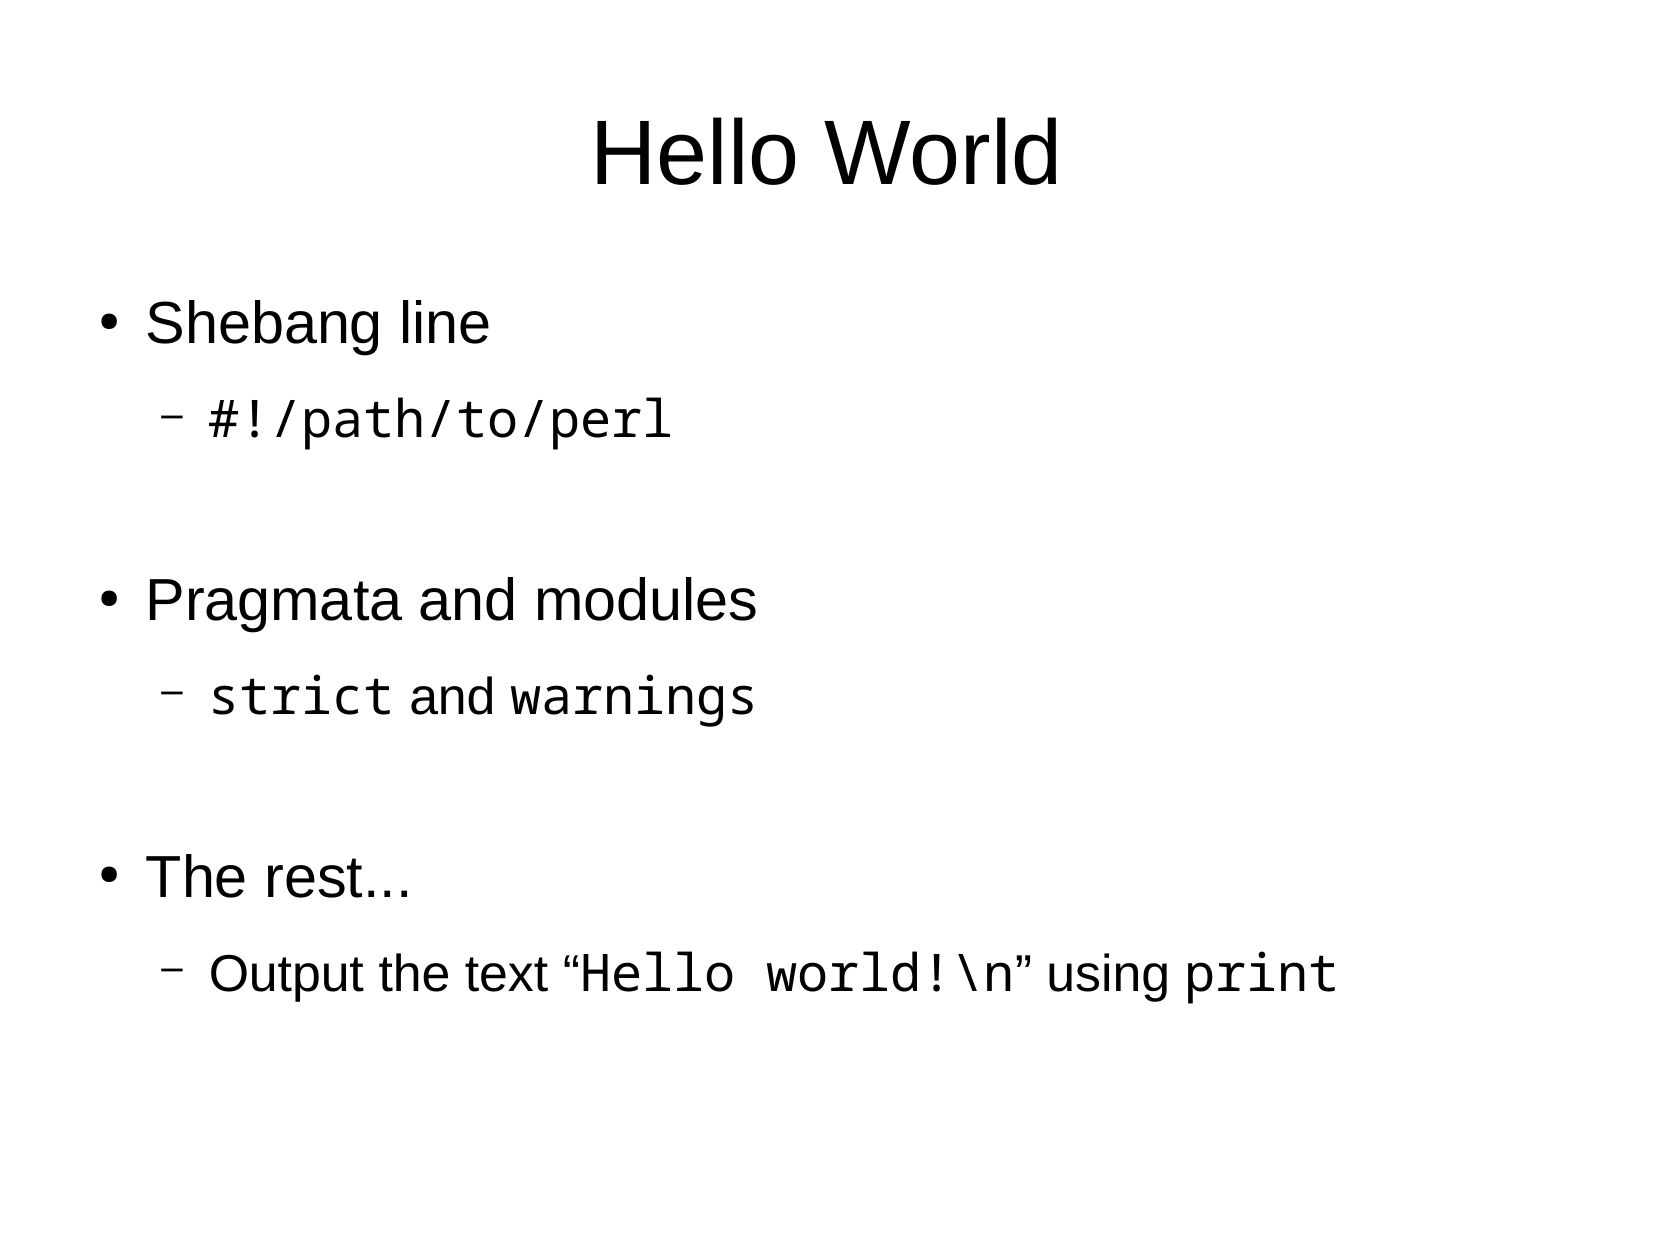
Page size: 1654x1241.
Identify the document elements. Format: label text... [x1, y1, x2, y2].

list Shebang line #!/path/to/perl Pragmata and modules strict and warnings The rest... Output the text “Hello world!\n” using print [82, 290, 1571, 1010]
title Hello World [82, 49, 1571, 257]
